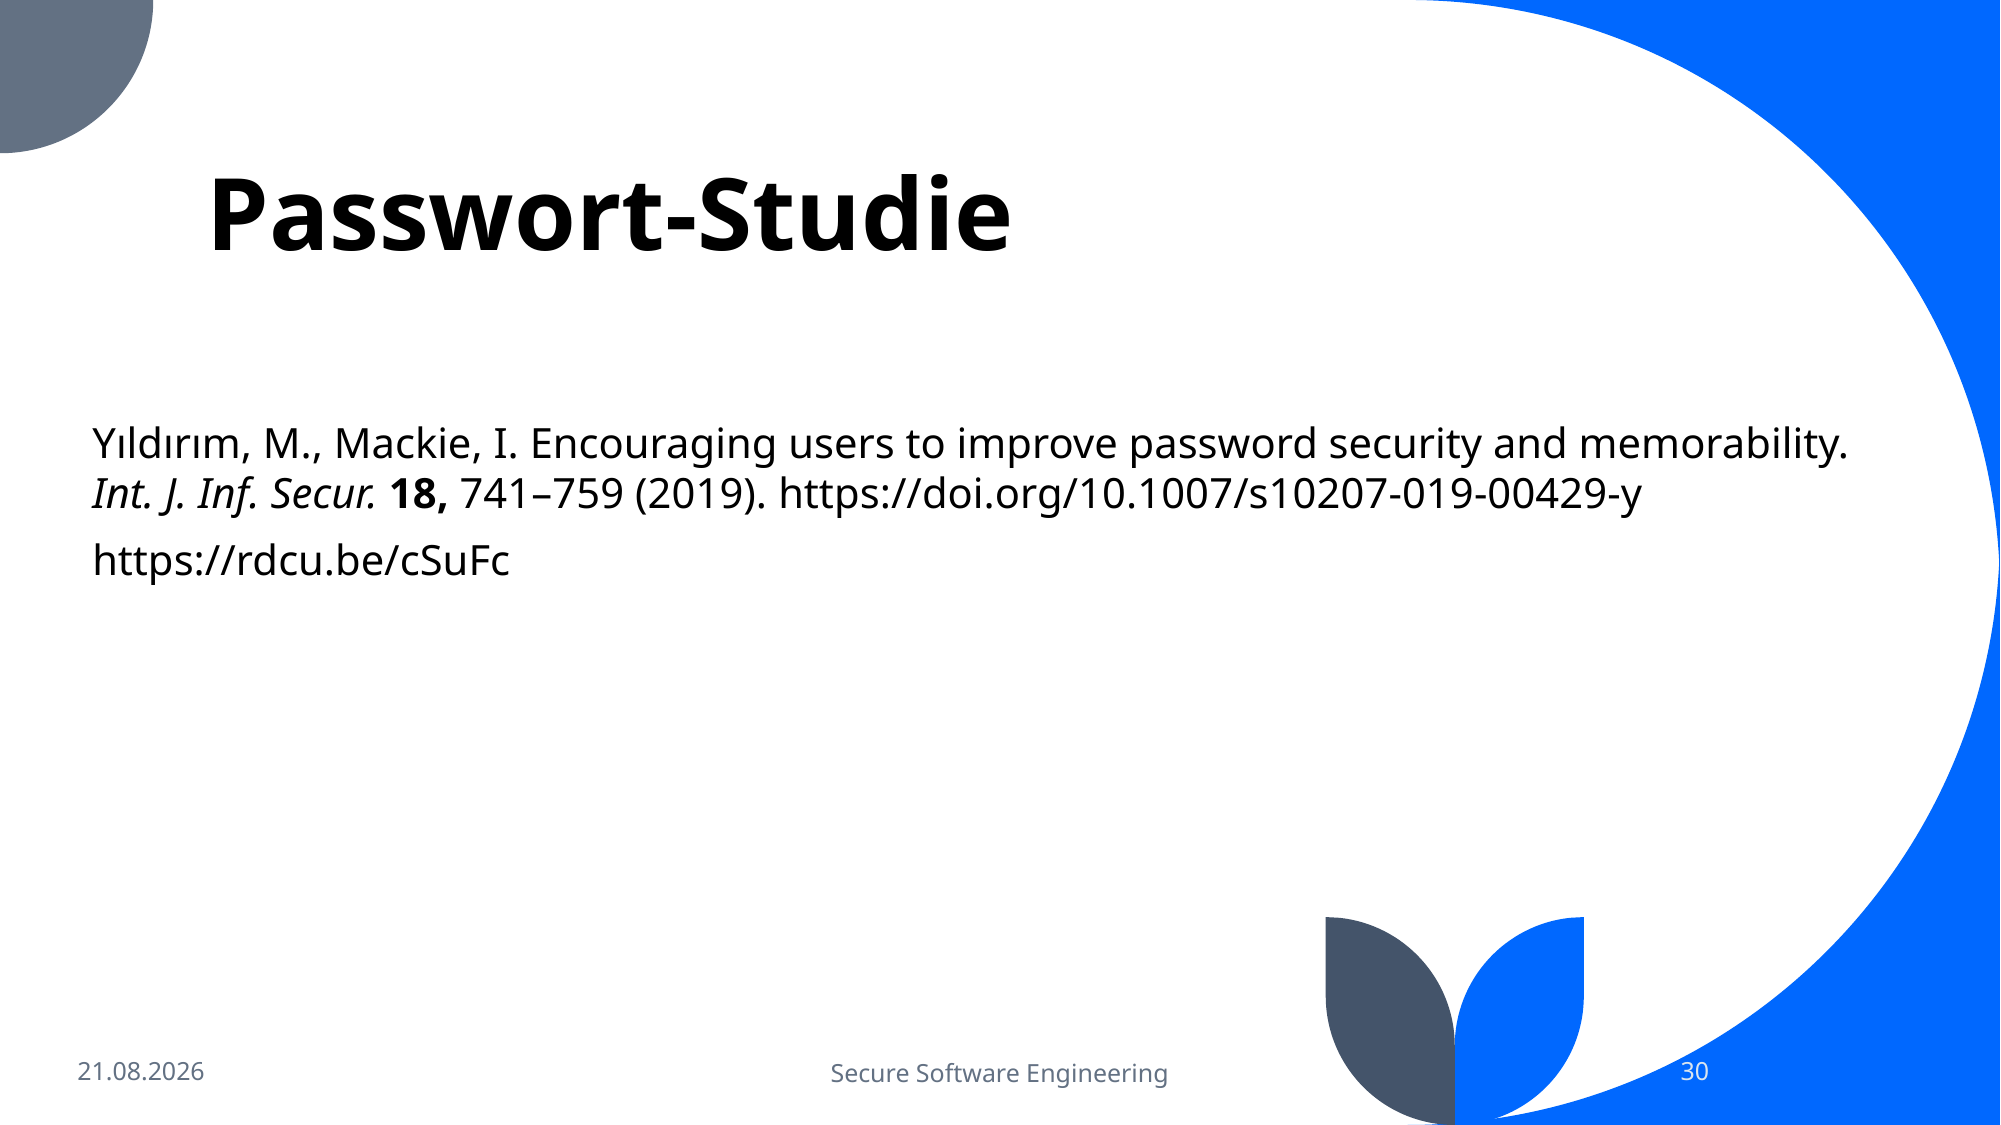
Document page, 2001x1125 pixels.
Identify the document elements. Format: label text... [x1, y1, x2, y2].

list Yıldırım, M., Mackie, I. Encouraging users to improve password security and memorability. Int. J. Inf. Secur. 18, 741–759 (2019). https://doi.org/10.1007/s10207-019-00429-y https://rdcu.be/cSuFc [77, 414, 1916, 879]
text_box 27.07.2022 [62, 1042, 513, 1103]
text_box 30 [1665, 1042, 1938, 1103]
text_box Secure Software Engineering [662, 1042, 1338, 1103]
title Passwort-Studie [191, 62, 1796, 280]
